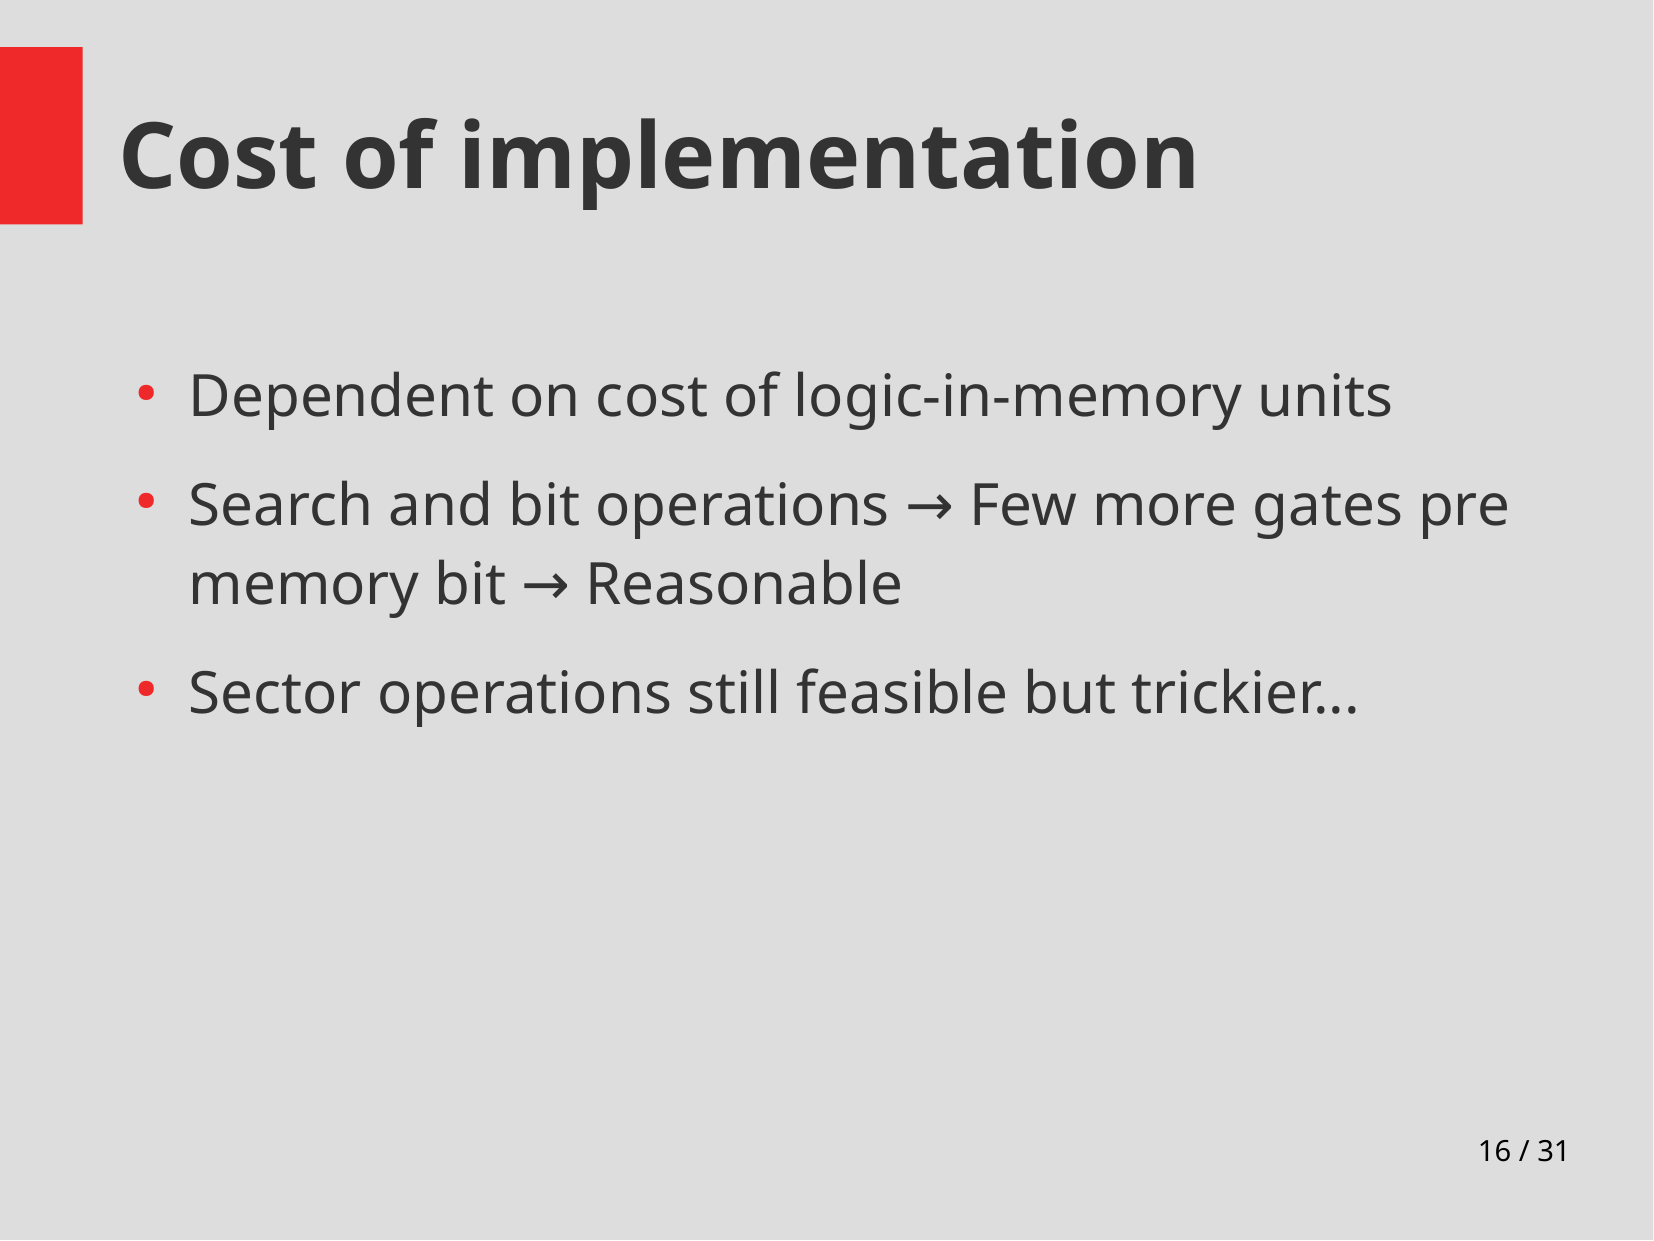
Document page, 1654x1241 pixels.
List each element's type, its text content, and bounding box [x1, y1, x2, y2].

list Dependent on cost of logic-in-memory units Search and bit operations → Few more gates pre memory bit → Reasonable Sector operations still feasible but trickier... [118, 354, 1536, 1074]
title Cost of implementation [118, 49, 1571, 257]
